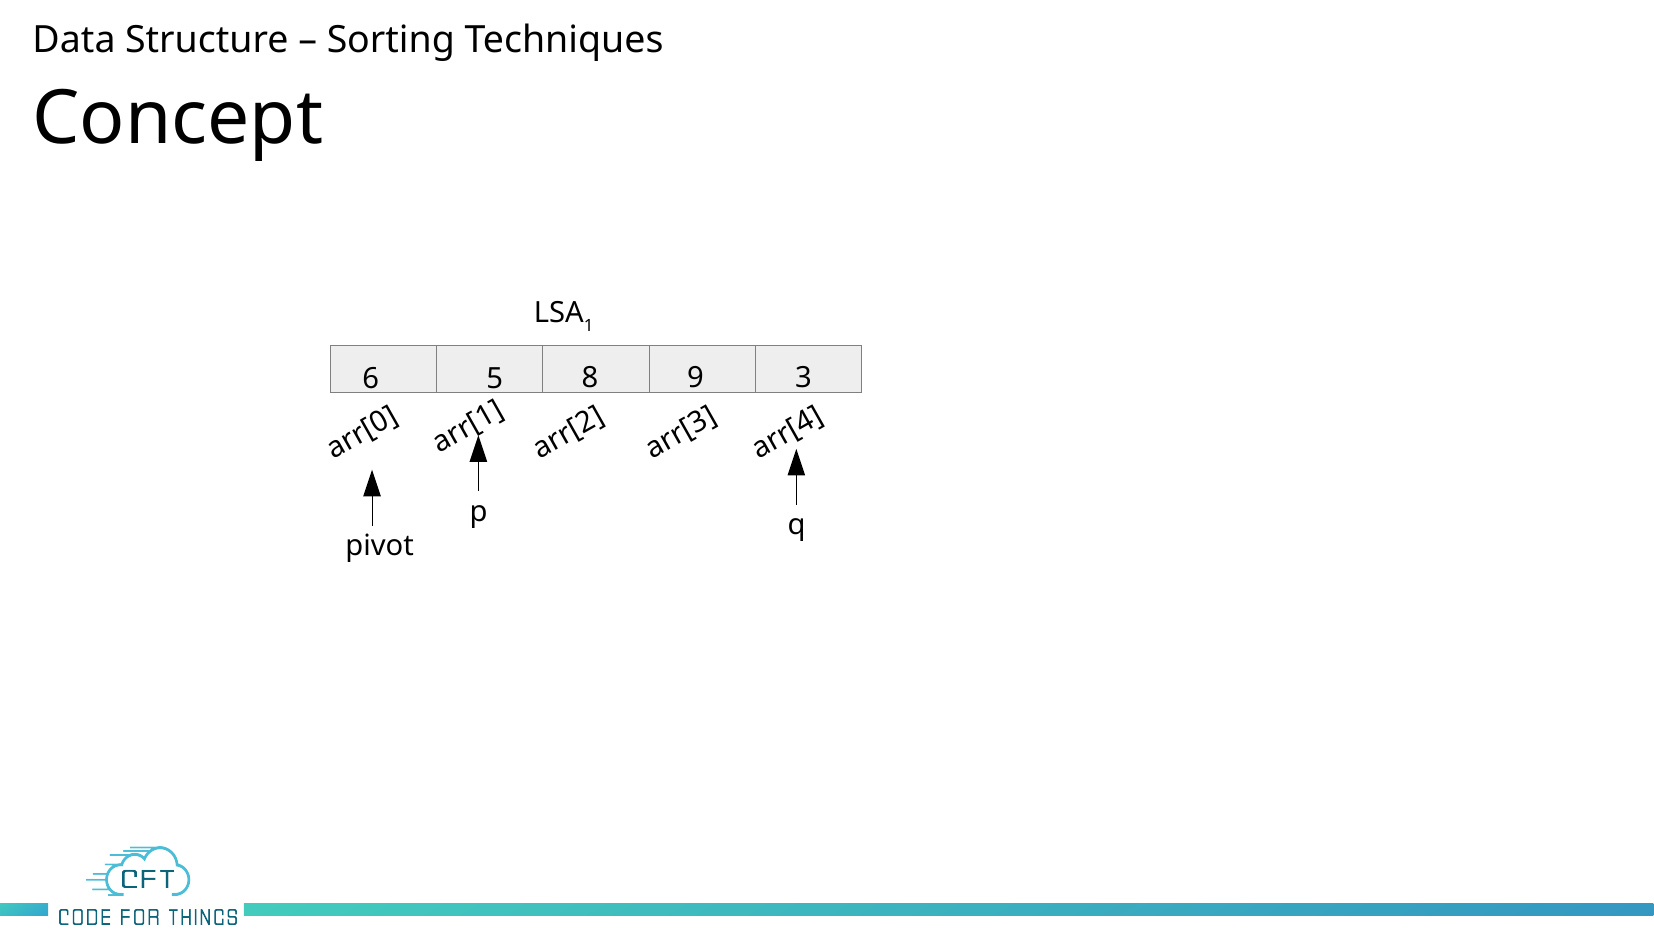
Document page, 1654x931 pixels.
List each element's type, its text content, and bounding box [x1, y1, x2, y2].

text_box LSA1 [519, 283, 615, 340]
text_box pivot [330, 516, 434, 567]
picture [59, 846, 237, 925]
text_box arr[4] [726, 398, 858, 485]
text_box arr[3] [620, 398, 747, 476]
text_box arr[2] [507, 398, 630, 476]
text_box 9 [672, 348, 739, 398]
text_box 8 [566, 348, 634, 398]
text_box [330, 345, 862, 393]
text_box 3 [772, 348, 845, 398]
text_box arr[1] [407, 388, 534, 470]
text_box q [772, 496, 821, 546]
text_box 5 [471, 350, 520, 400]
text_box 6 [347, 350, 396, 400]
text_box arr[0] [301, 393, 426, 476]
title Data Structure – Sorting Techniques Concept [32, 12, 1184, 166]
text_box p [454, 482, 503, 532]
